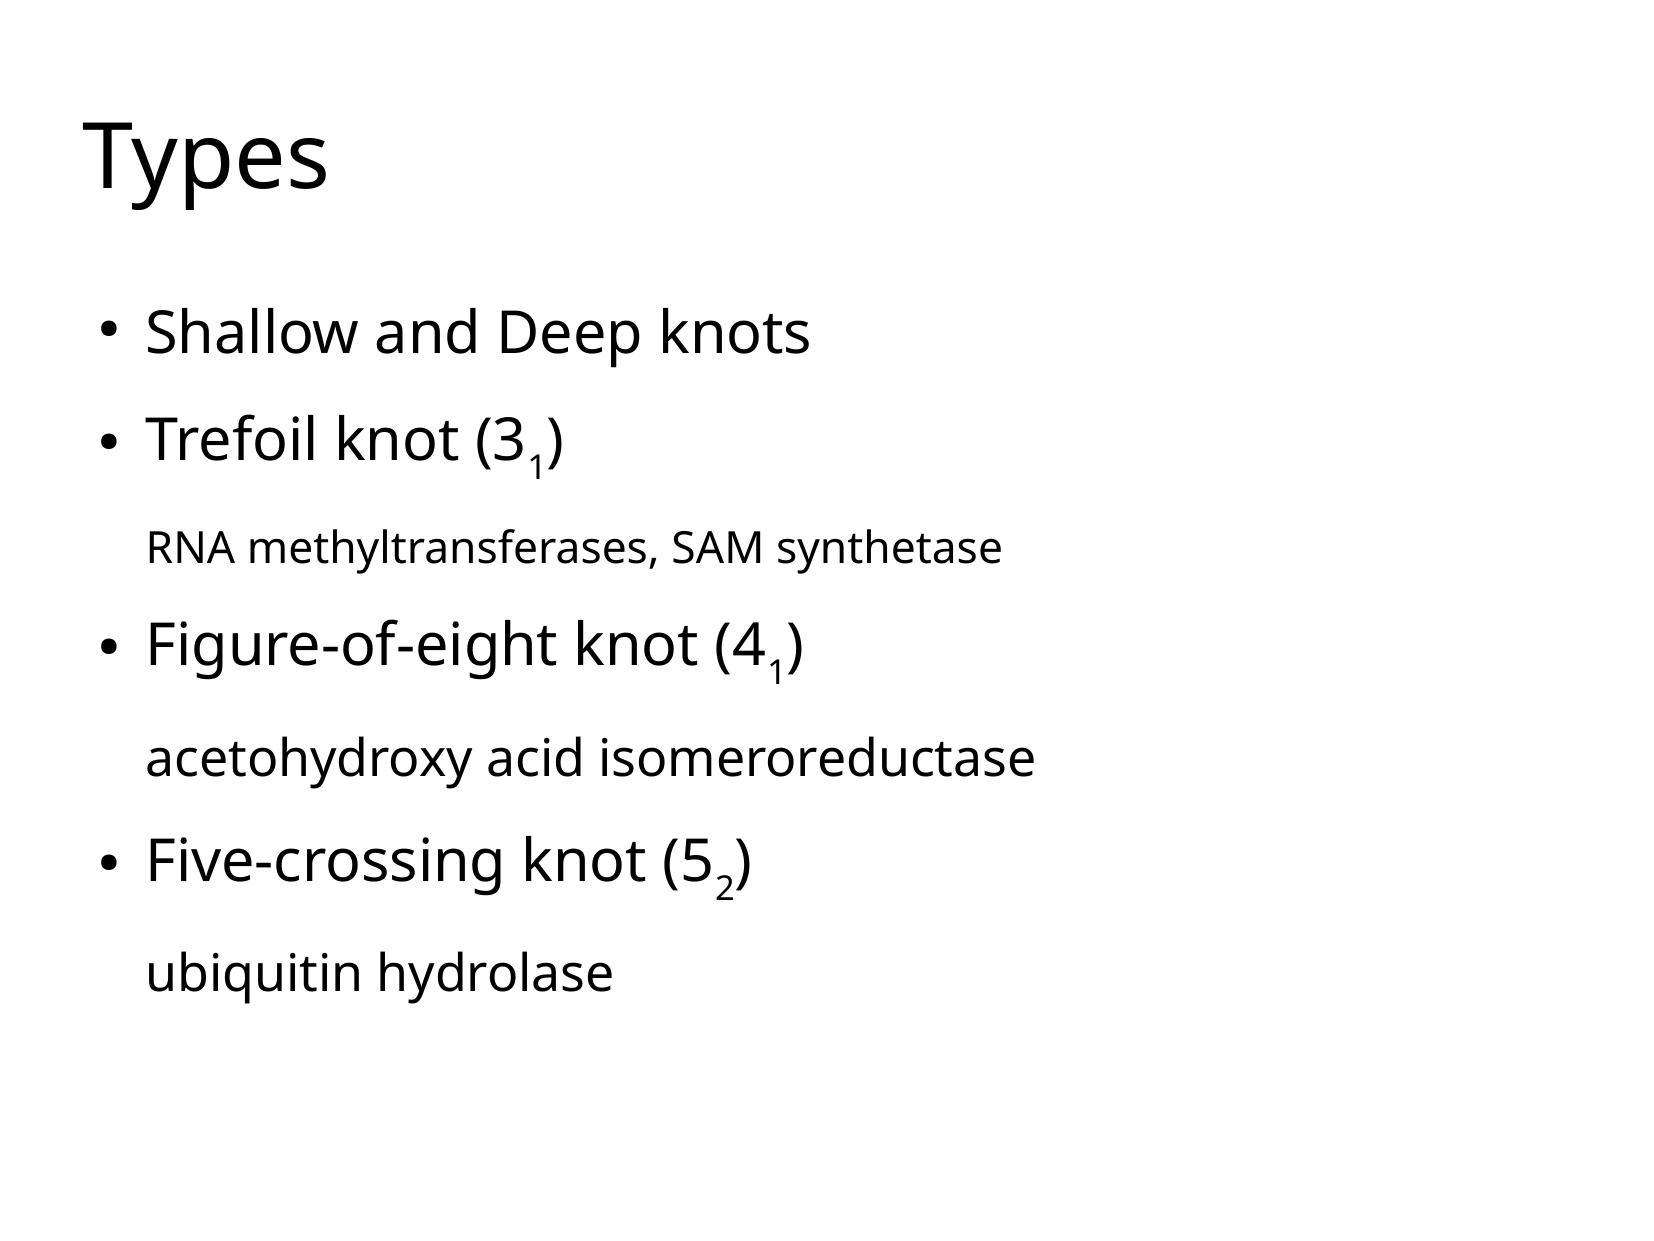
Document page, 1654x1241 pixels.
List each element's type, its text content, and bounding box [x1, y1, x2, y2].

title Types [82, 49, 1571, 257]
list Shallow and Deep knots Trefoil knot (31) RNA methyltransferases, SAM synthetase Figure-of-eight knot (41) acetohydroxy acid isomeroreductase Five-crossing knot (52) ubiquitin hydrolase [82, 290, 1571, 1010]
